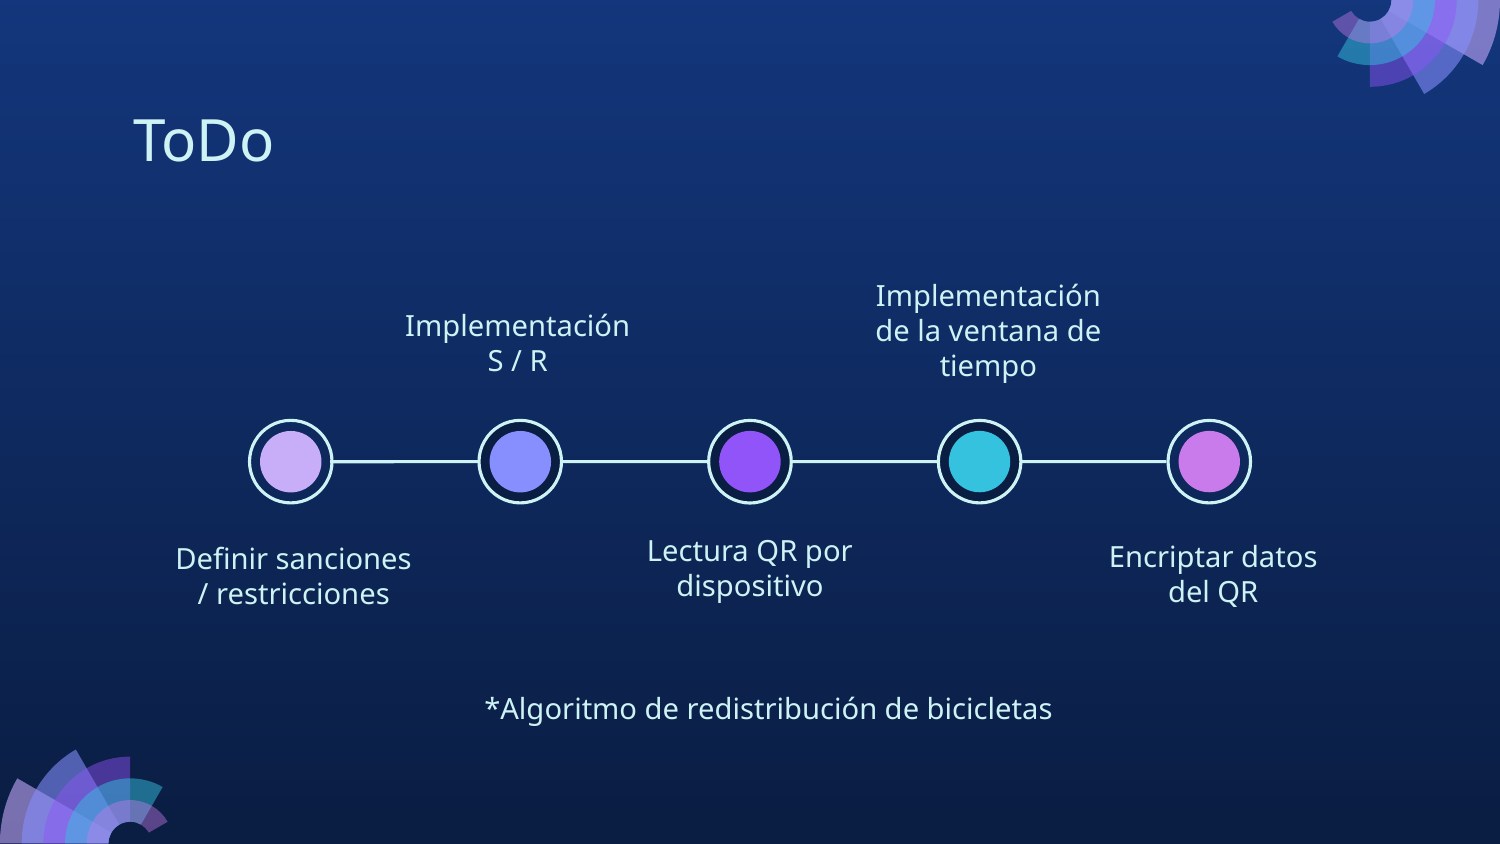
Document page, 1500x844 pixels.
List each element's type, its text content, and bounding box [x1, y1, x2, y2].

subtitle Lectura QR por dispositivo [613, 517, 887, 638]
subtitle Implementación S / R [381, 292, 655, 413]
subtitle Encriptar datos del QR [1076, 523, 1351, 638]
title ToDo [118, 88, 1382, 183]
text_box [708, 420, 792, 504]
text_box [260, 430, 322, 493]
text_box [938, 420, 1021, 503]
text_box [1178, 430, 1240, 493]
subtitle Definir sanciones / restricciones [157, 525, 431, 645]
subtitle Implementación de la ventana de tiempo [851, 262, 1126, 383]
text_box [478, 420, 562, 503]
text_box *Algoritmo de redistribución de bicicletas [375, 675, 1163, 751]
